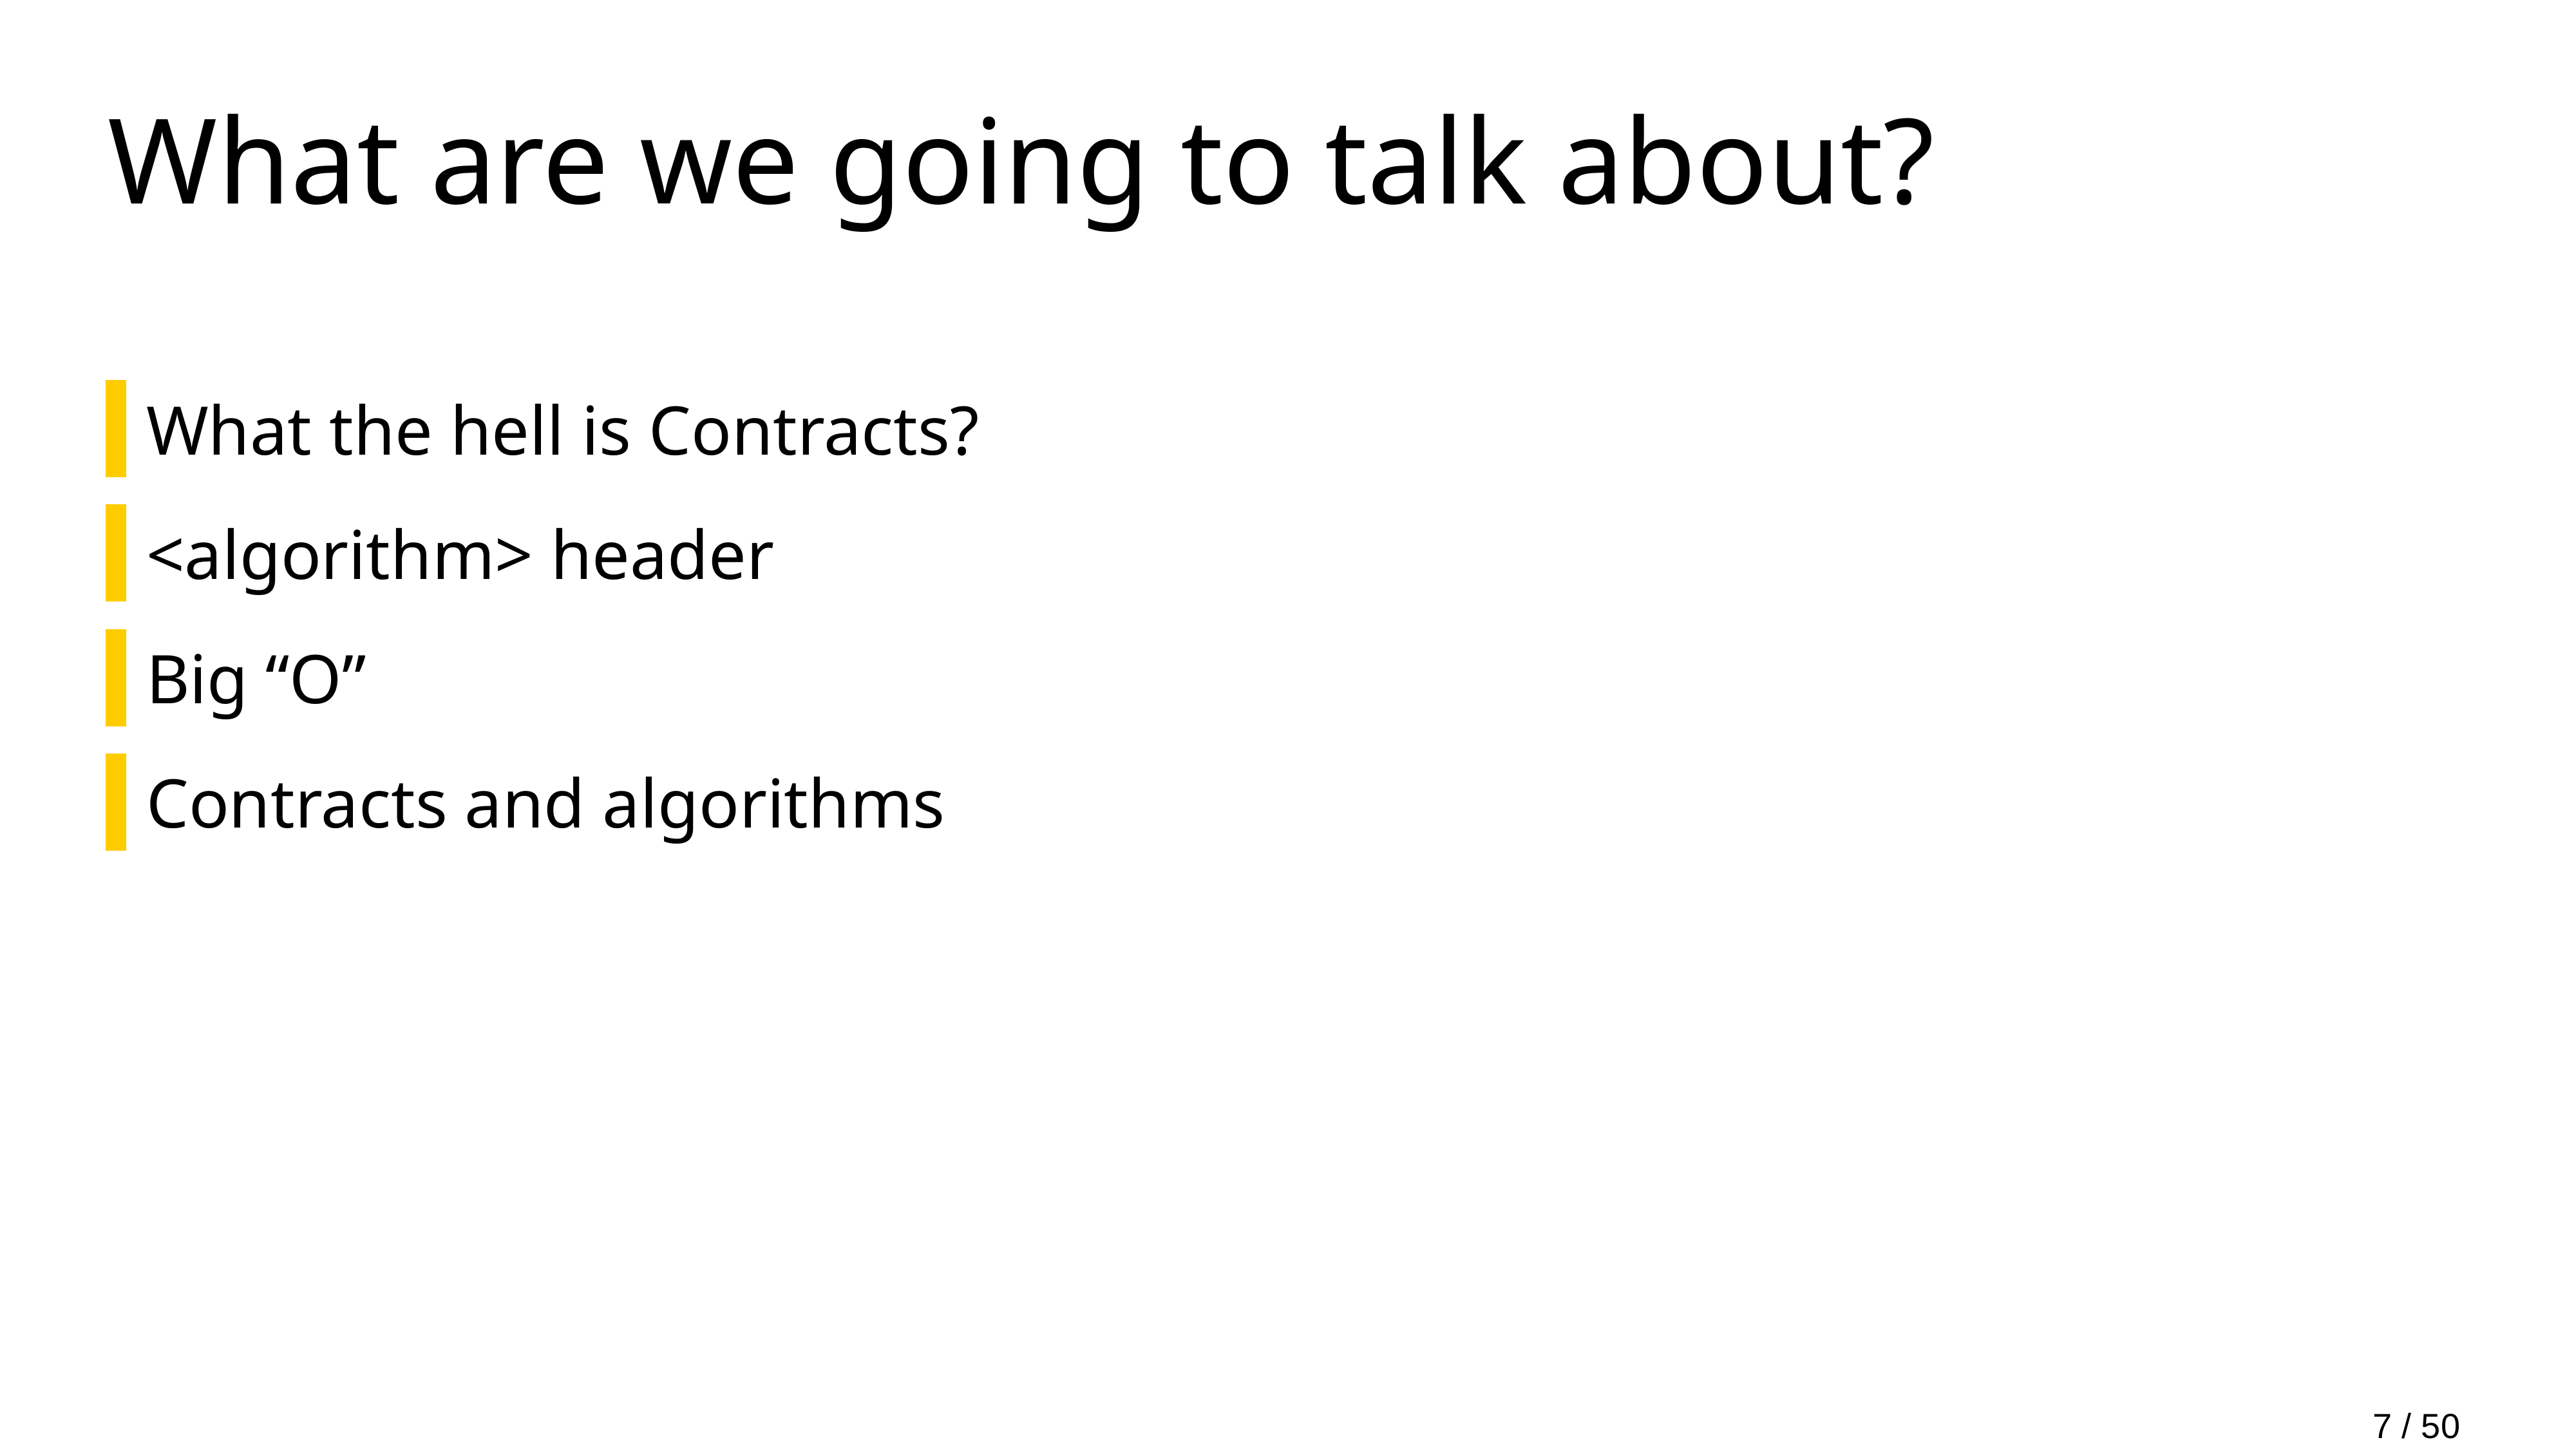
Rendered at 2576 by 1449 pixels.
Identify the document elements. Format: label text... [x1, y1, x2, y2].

title What are we going to talk about? [108, 80, 2468, 242]
text_box <number> / 50 [2363, 1402, 2576, 1449]
text_box What the hell is Contracts? <algorithm> header Big “O” Contracts and algorithms [96, 364, 2512, 1419]
